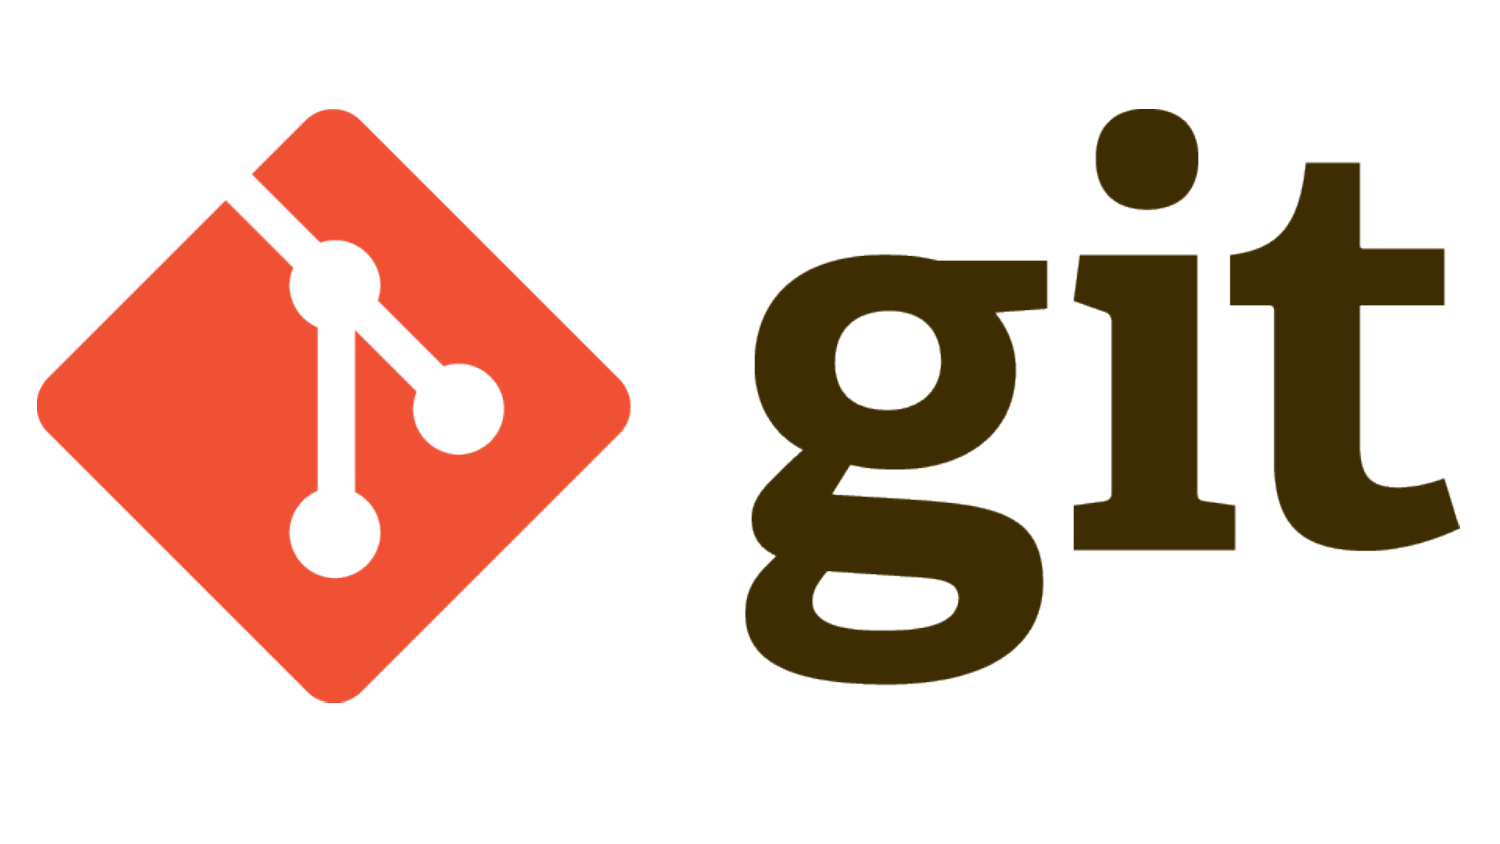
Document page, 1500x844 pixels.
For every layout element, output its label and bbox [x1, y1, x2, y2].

picture [37, 109, 1460, 703]
